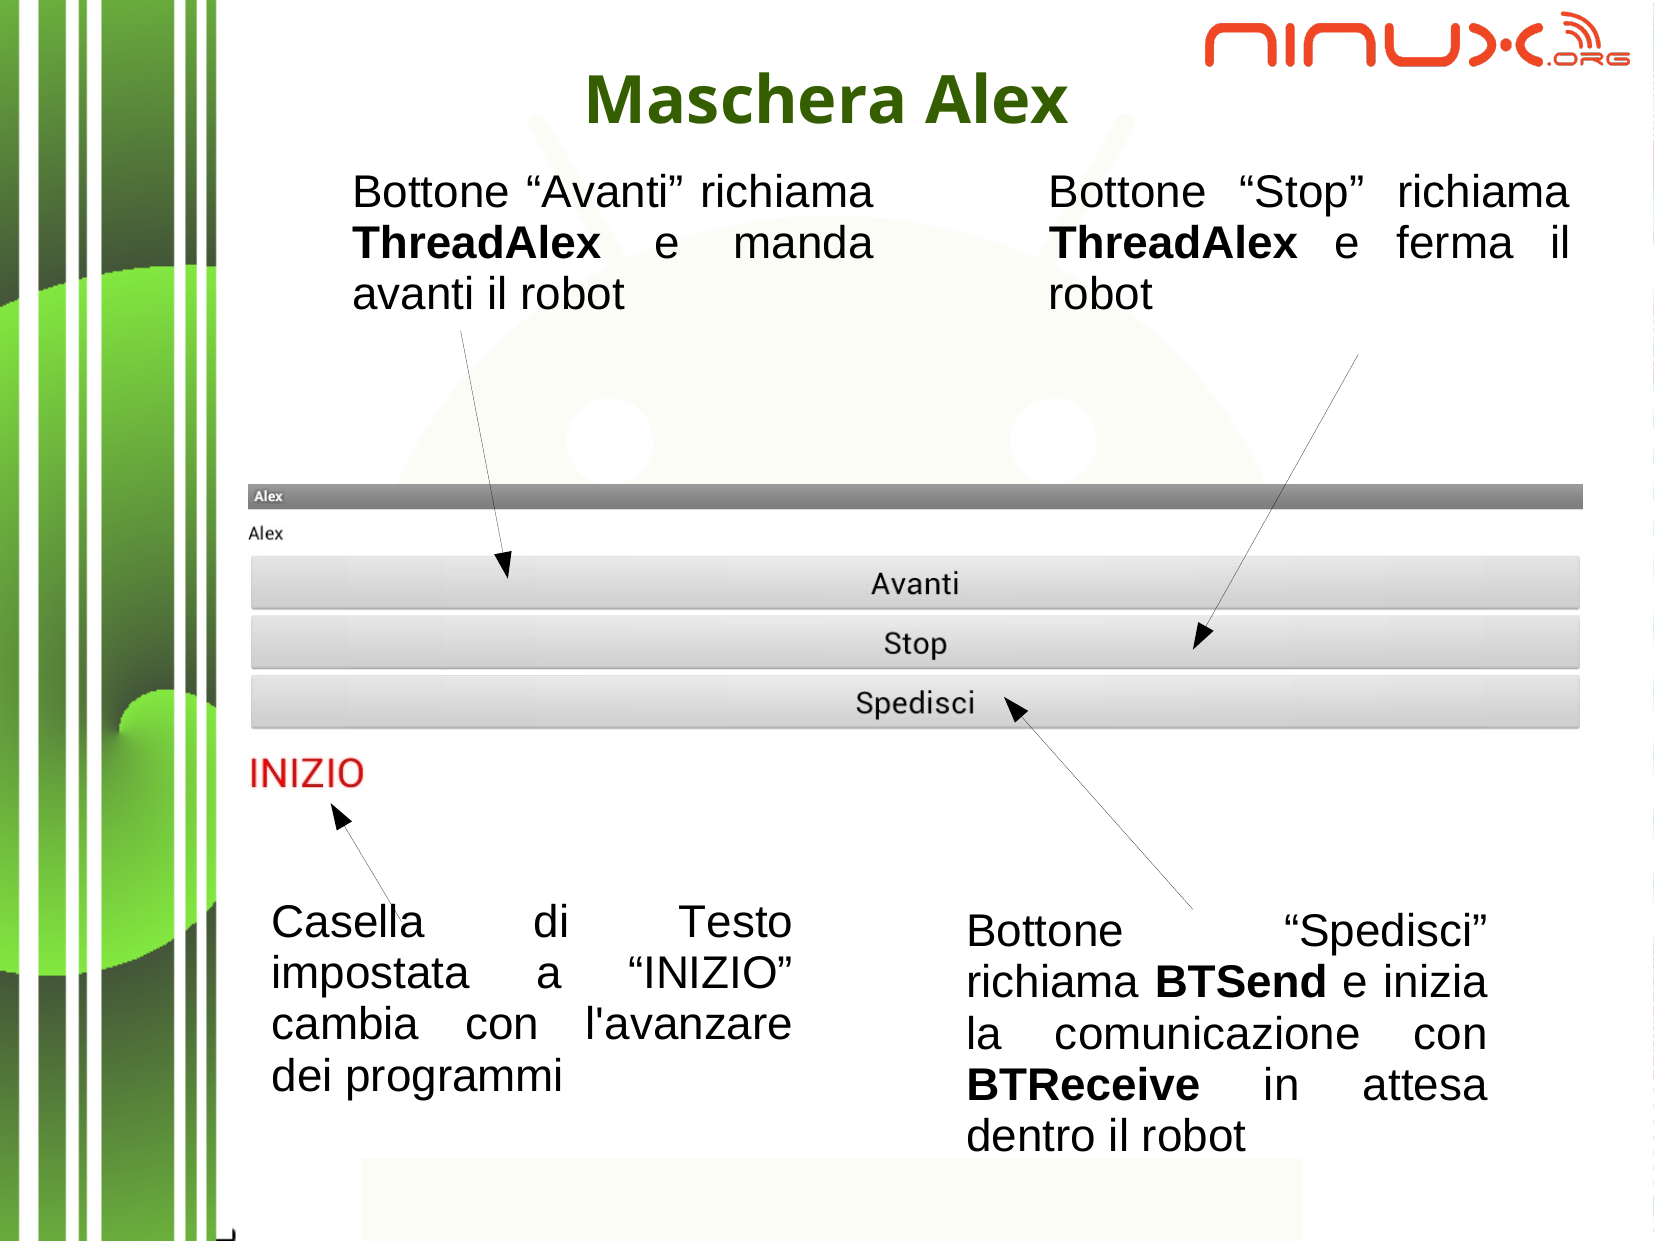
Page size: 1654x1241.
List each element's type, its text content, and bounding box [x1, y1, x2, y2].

picture [0, 0, 1654, 1241]
text_box Casella di Testo impostata a “INIZIO” cambia con l'avanzare dei programmi [271, 896, 794, 1101]
subtitle Bottone “Avanti” richiama ThreadAlex e manda avanti il robot [352, 165, 875, 320]
title Maschera Alex [82, 0, 1571, 201]
text_box Bottone “Spedisci” richiama BTSend e inizia la comunicazione con BTReceive in attesa dentro il robot [966, 904, 1489, 1163]
text_box Bottone “Stop” richiama ThreadAlex e ferma il robot [1048, 165, 1571, 320]
